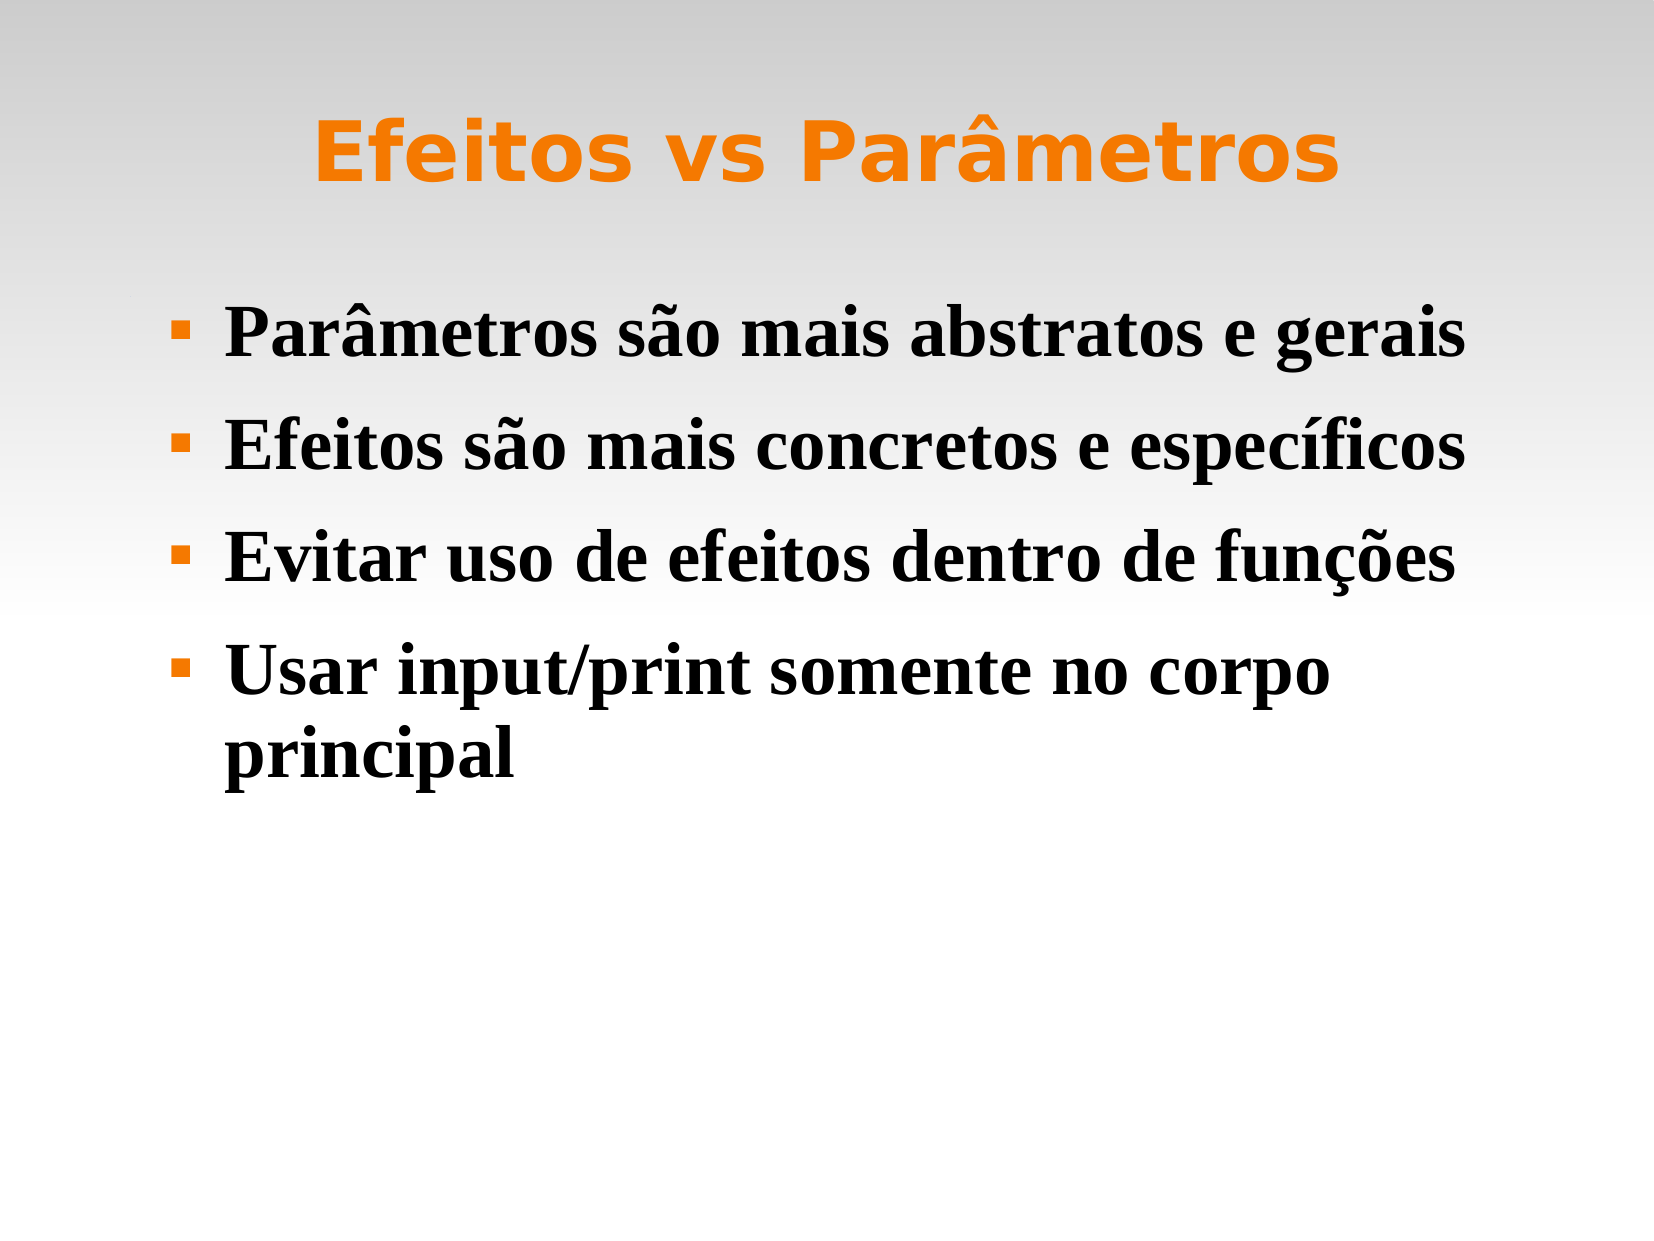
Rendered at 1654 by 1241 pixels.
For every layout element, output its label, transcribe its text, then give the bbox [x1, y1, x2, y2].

title Efeitos vs Parâmetros [82, 49, 1571, 257]
list Parâmetros são mais abstratos e gerais Efeitos são mais concretos e específicos Evitar uso de efeitos dentro de funções Usar input/print somente no corpo principal [82, 290, 1571, 1109]
